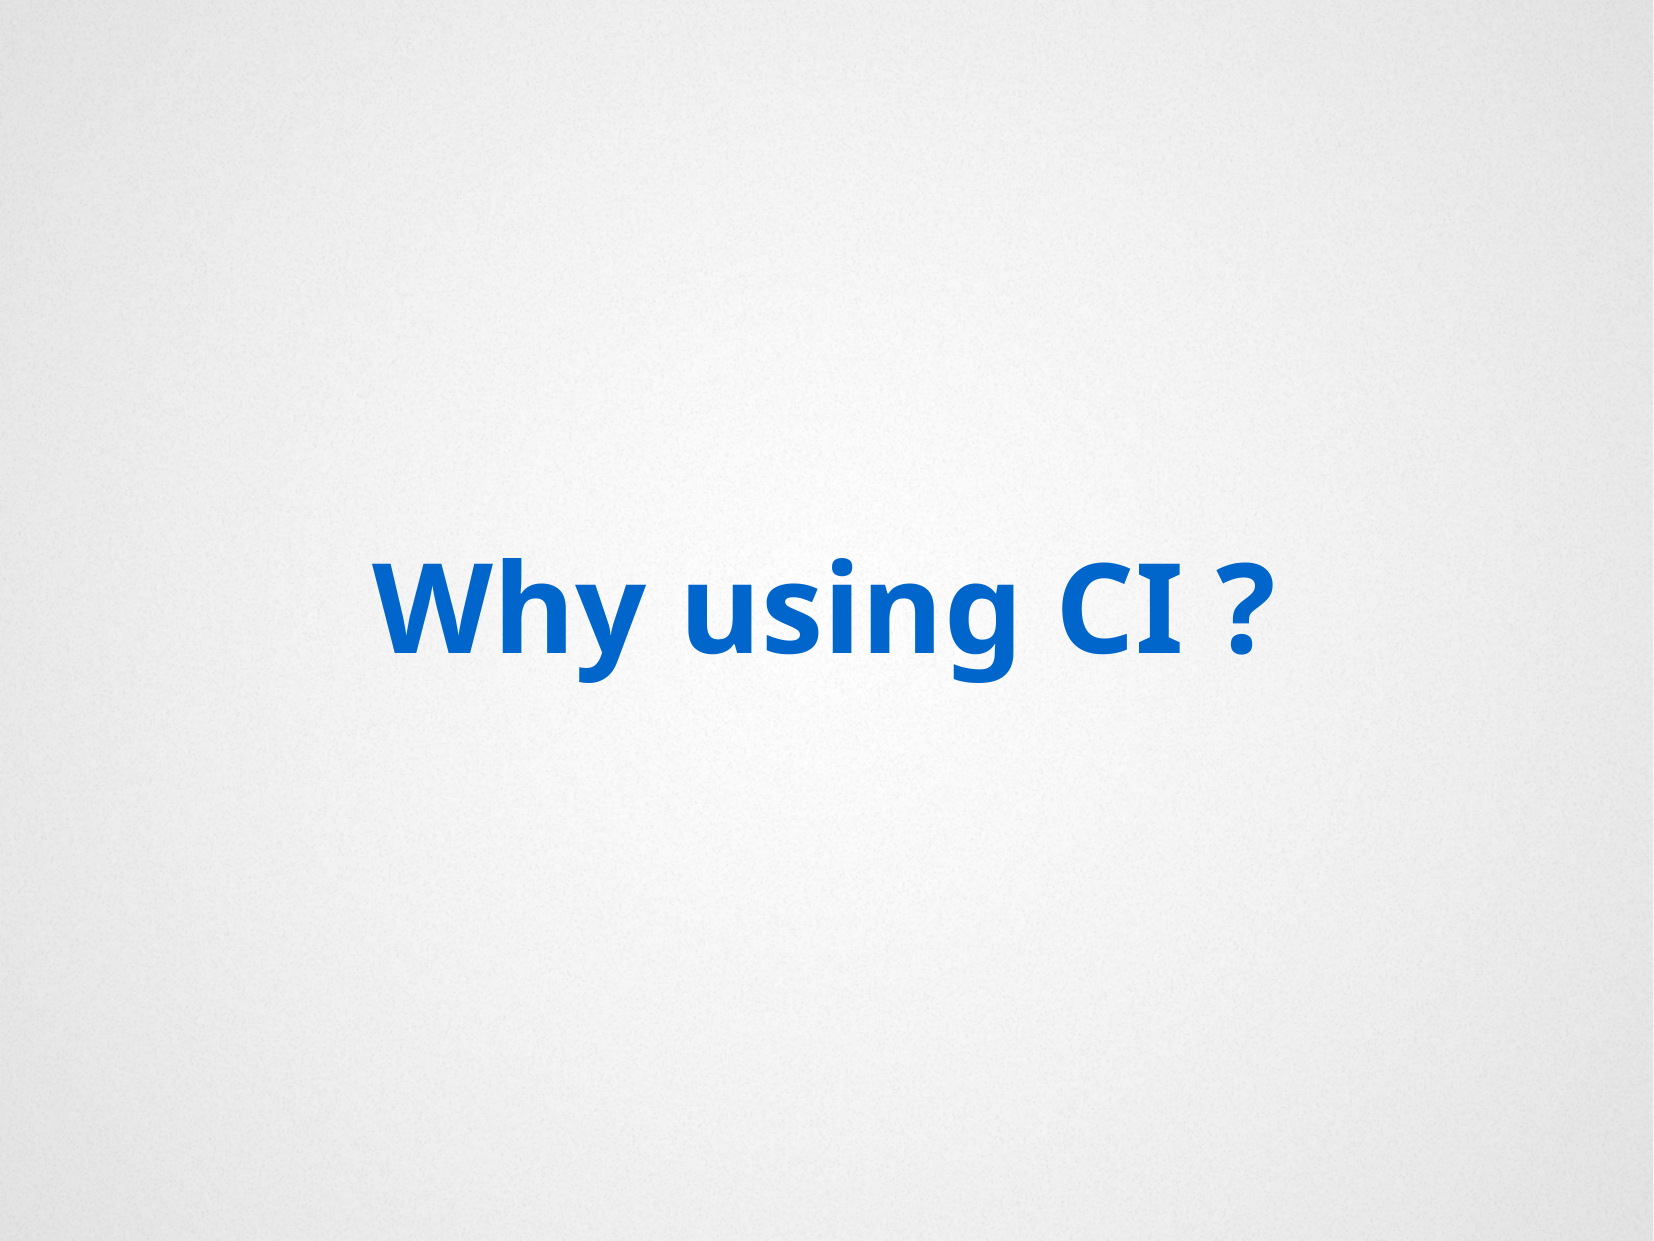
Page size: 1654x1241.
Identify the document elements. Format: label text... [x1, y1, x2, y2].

text_box Why using CI ? [337, 482, 1313, 729]
picture [0, 0, 1654, 1241]
